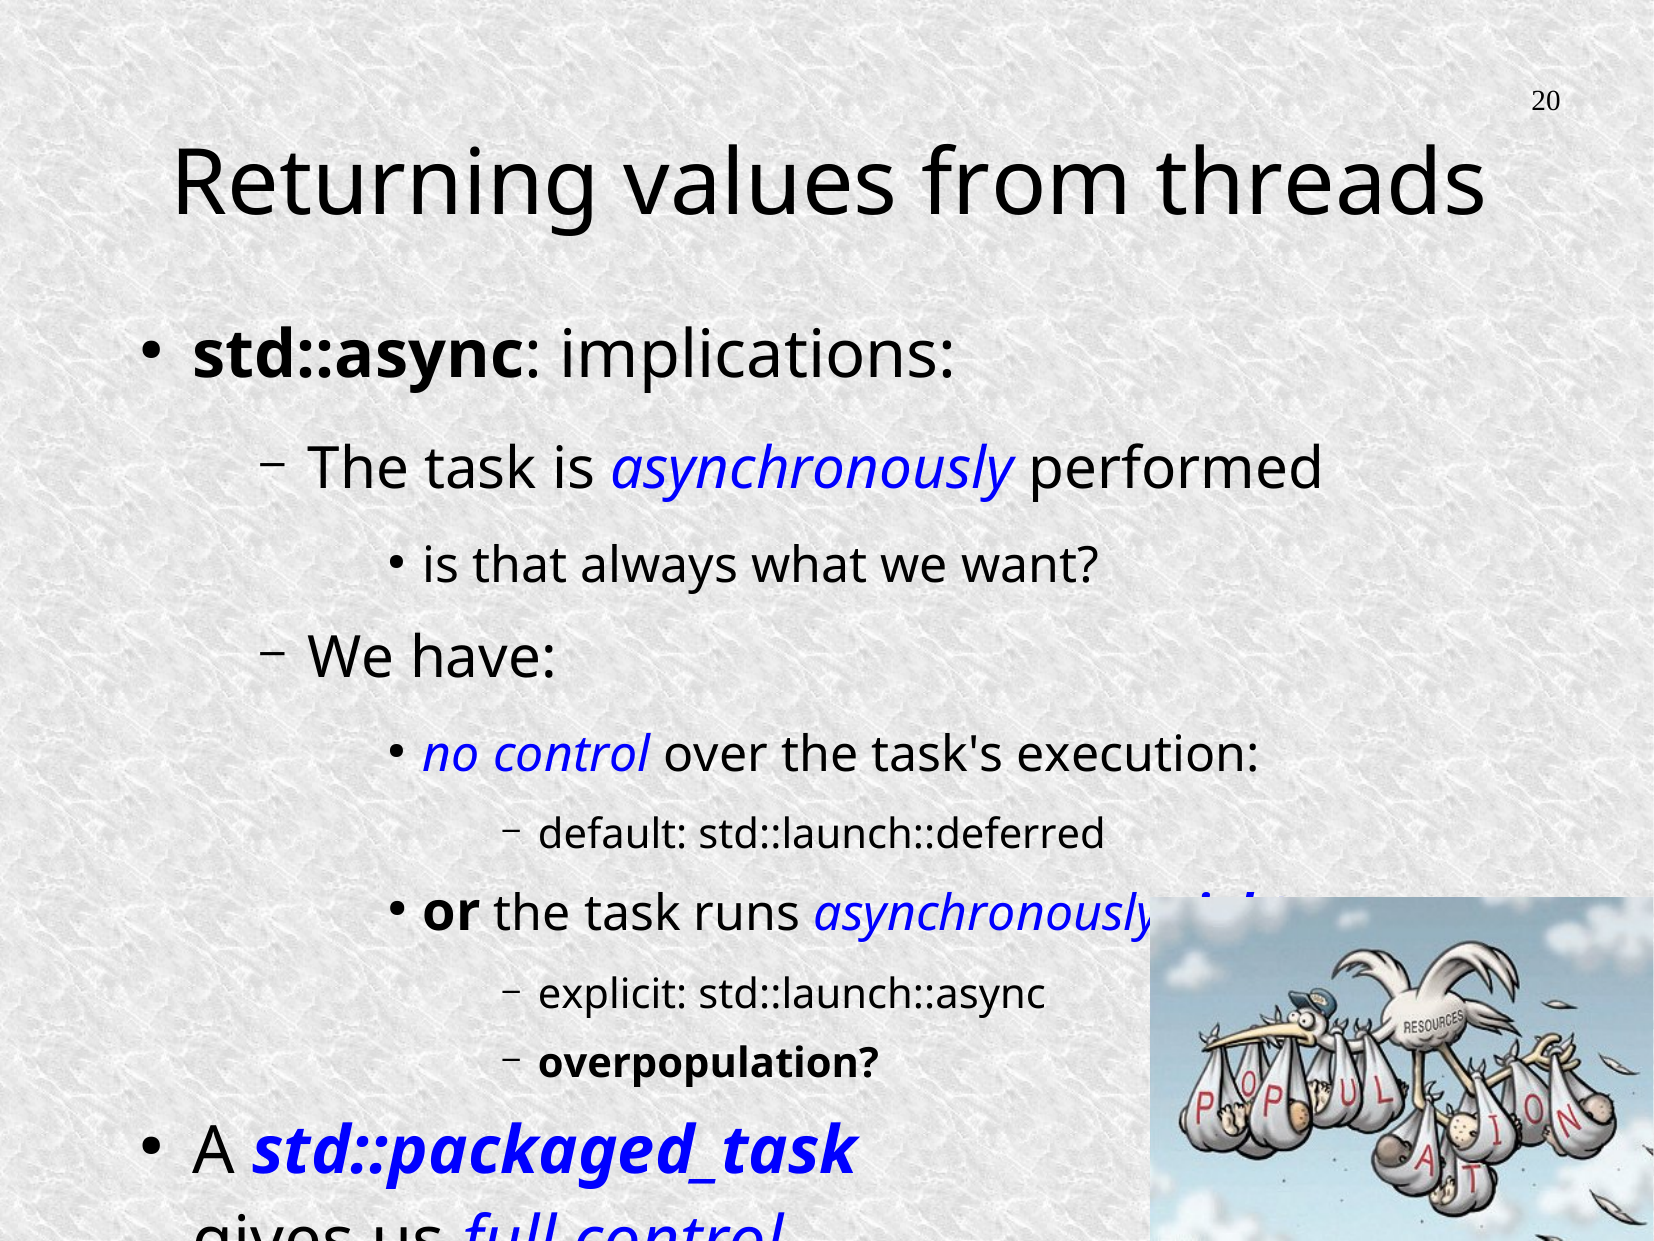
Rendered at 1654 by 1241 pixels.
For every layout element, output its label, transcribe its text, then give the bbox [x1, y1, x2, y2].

picture [614, 1232, 631, 1241]
picture [654, 1232, 670, 1241]
picture [0, 0, 1654, 1241]
picture [294, 1231, 312, 1241]
title Returning values from threads [123, 73, 1536, 284]
picture [202, 1232, 221, 1241]
list std::async: implications: The task is asynchronously performed is that always what we want? We have: no control over the task's execution: default: std::launch::deferred or the task runs asynchronously right now: explicit: std::launch::async overpopulation? A std::packaged_task gives us full control. [121, 305, 1579, 1193]
picture [739, 1232, 756, 1241]
